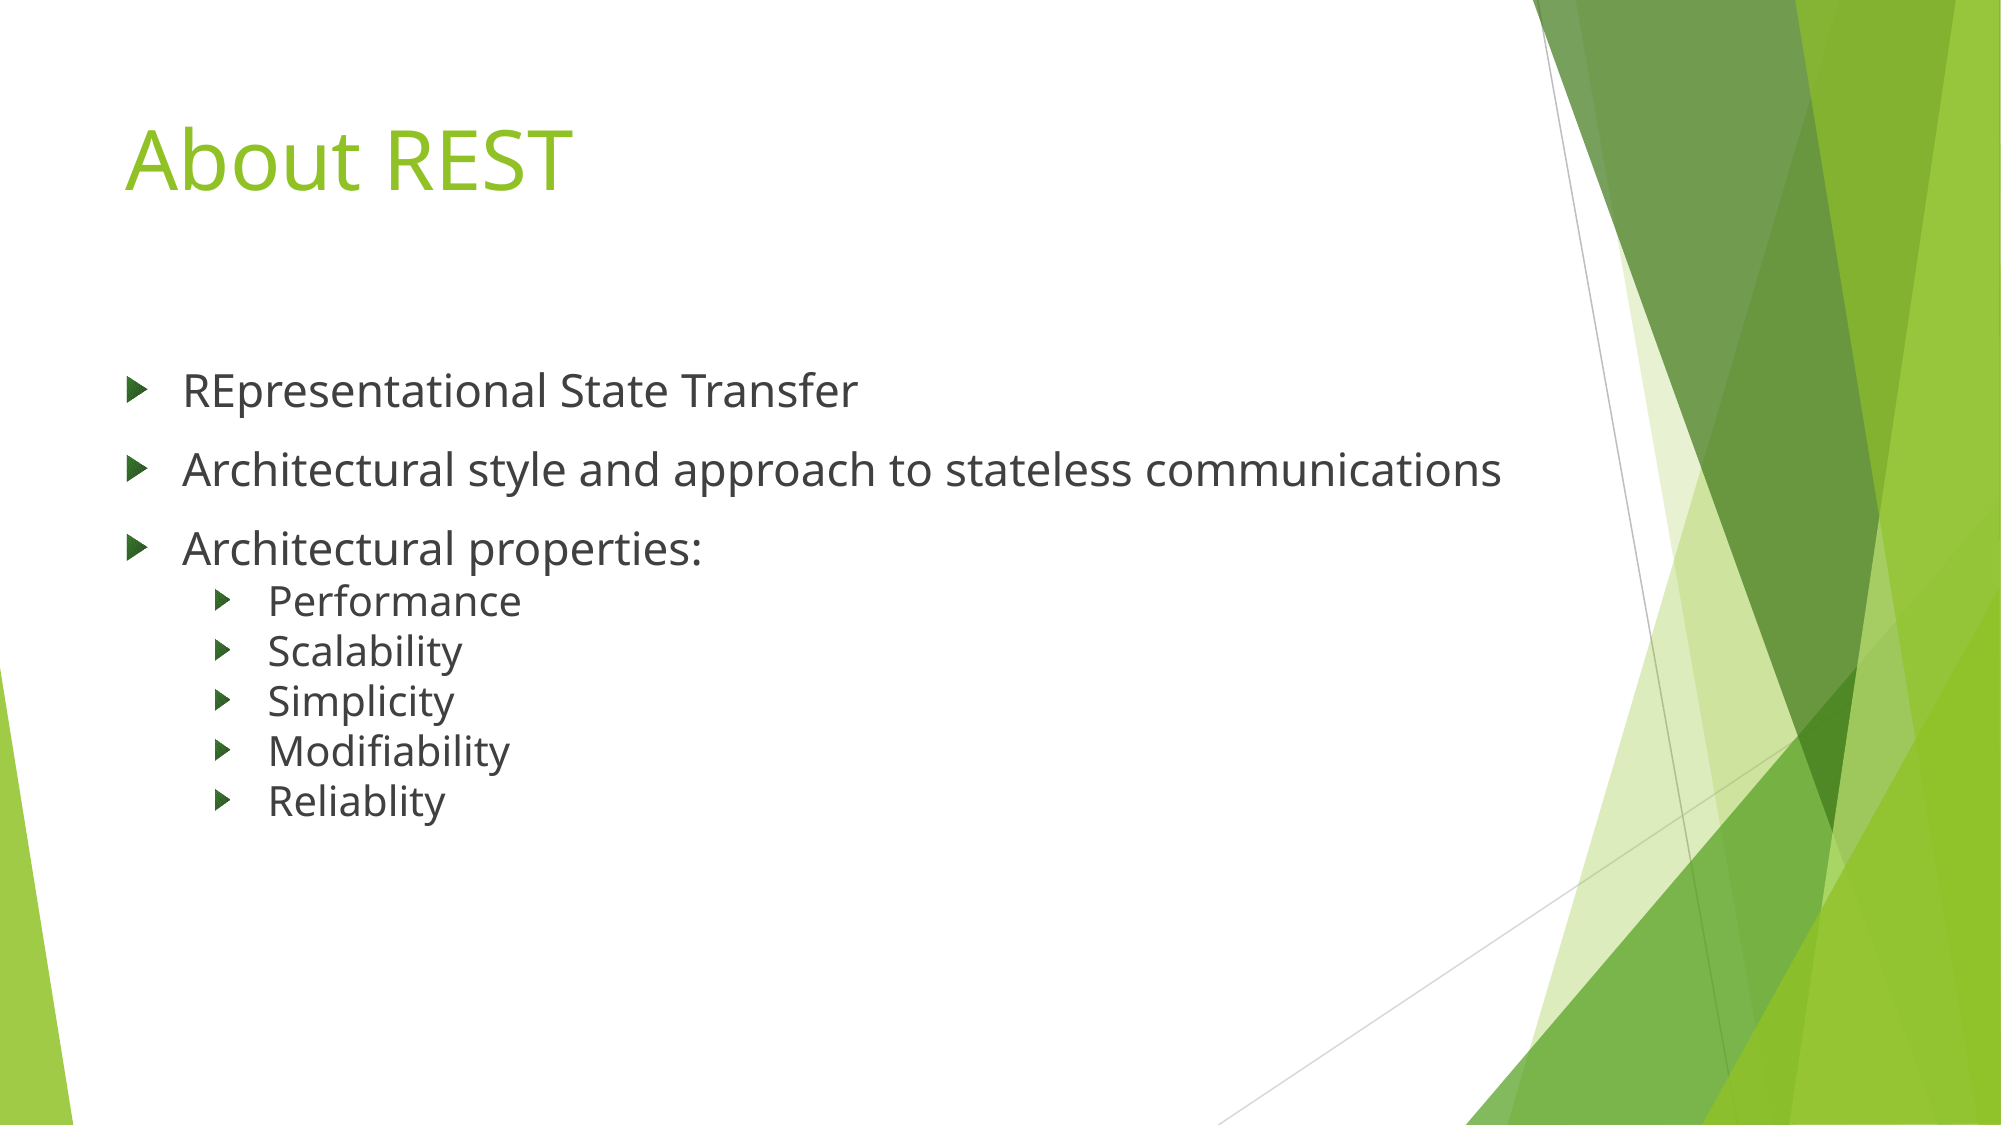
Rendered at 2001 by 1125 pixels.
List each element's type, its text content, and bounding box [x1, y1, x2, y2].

title About REST [111, 99, 1522, 317]
list REpresentational State Transfer Architectural style and approach to stateless communications Architectural properties: Performance Scalability Simplicity Modifiability Reliablity [111, 354, 1522, 992]
